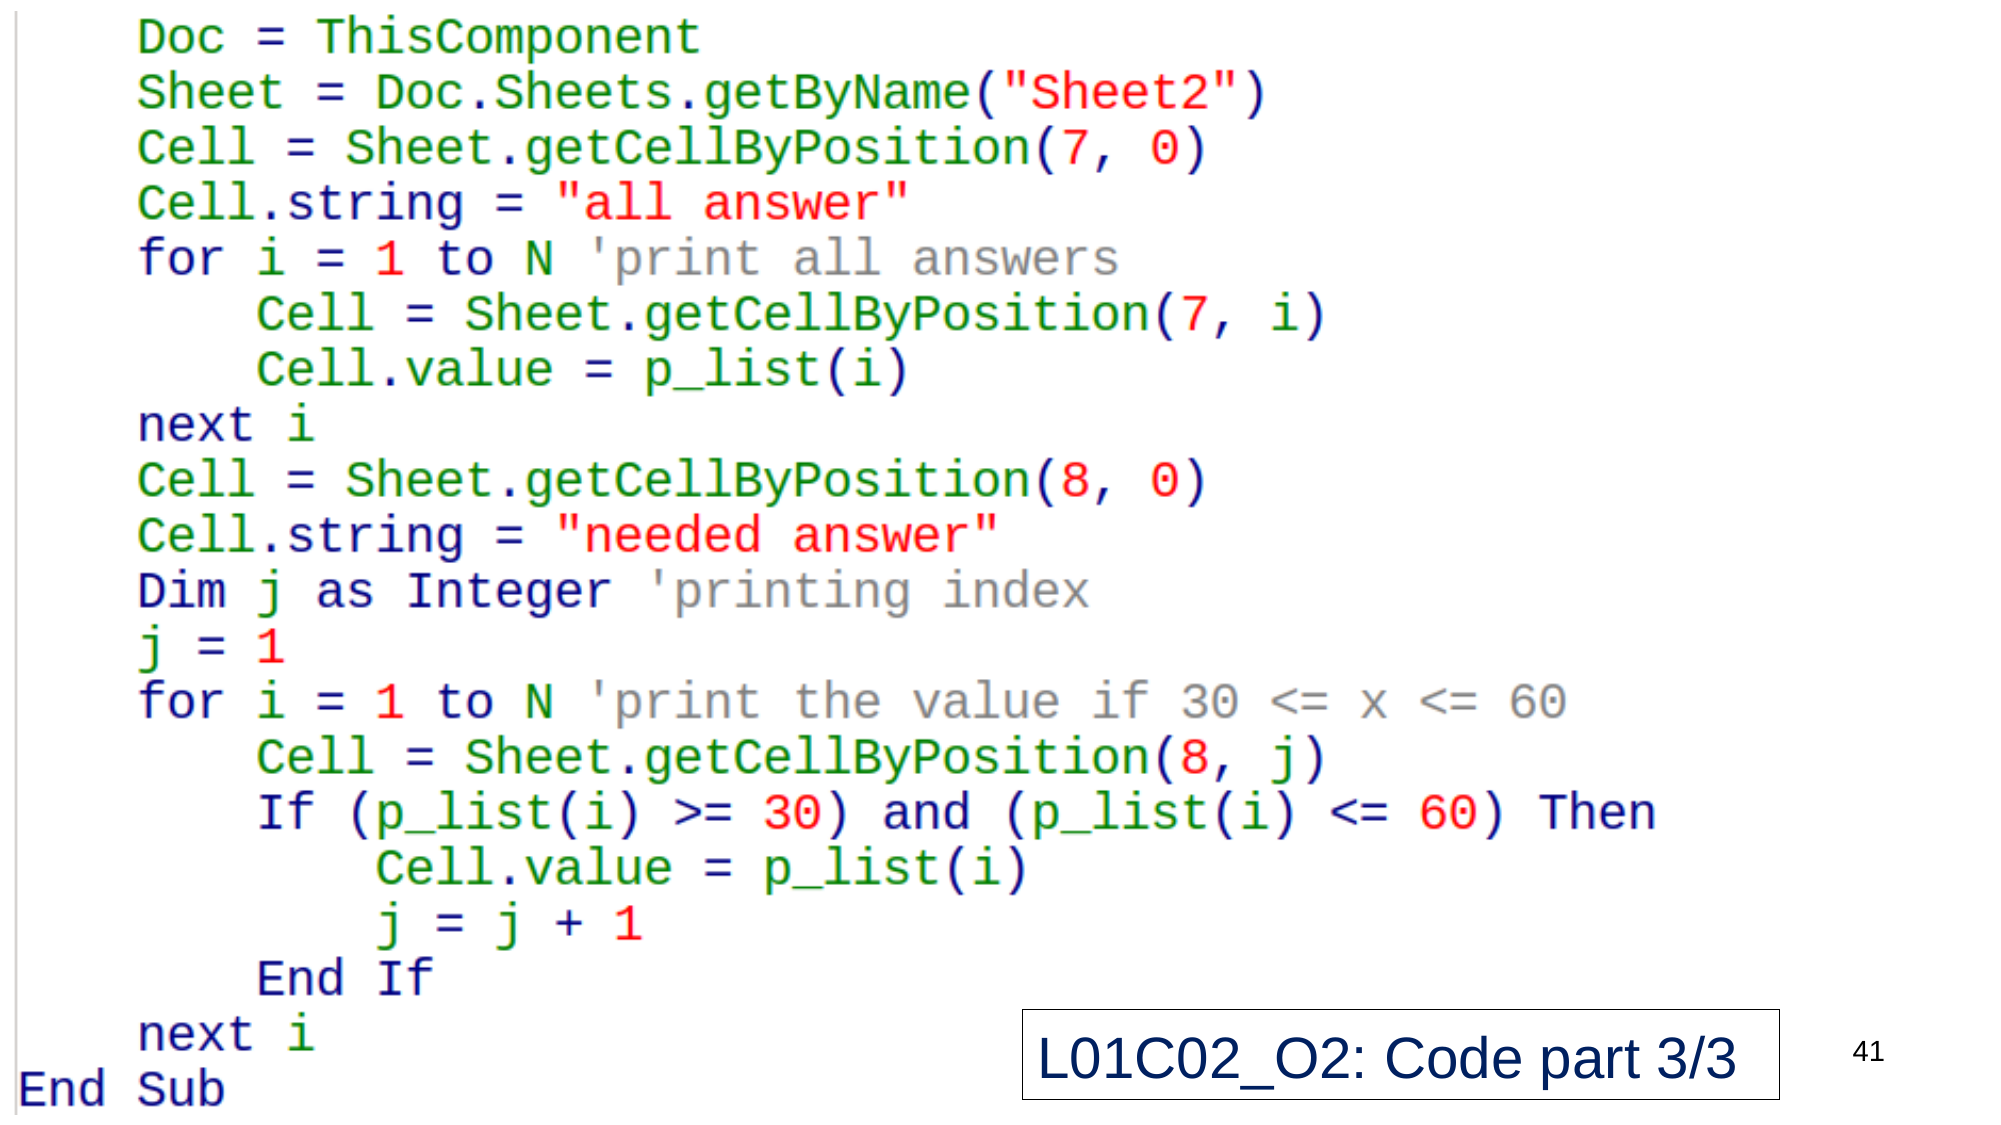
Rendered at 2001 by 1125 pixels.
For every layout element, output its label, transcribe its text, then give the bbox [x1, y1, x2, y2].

slide_number <number> [1668, 1024, 1900, 1103]
picture [7, 11, 1668, 1115]
title L01C02_O2: Code part 3/3 [1022, 1009, 1780, 1100]
